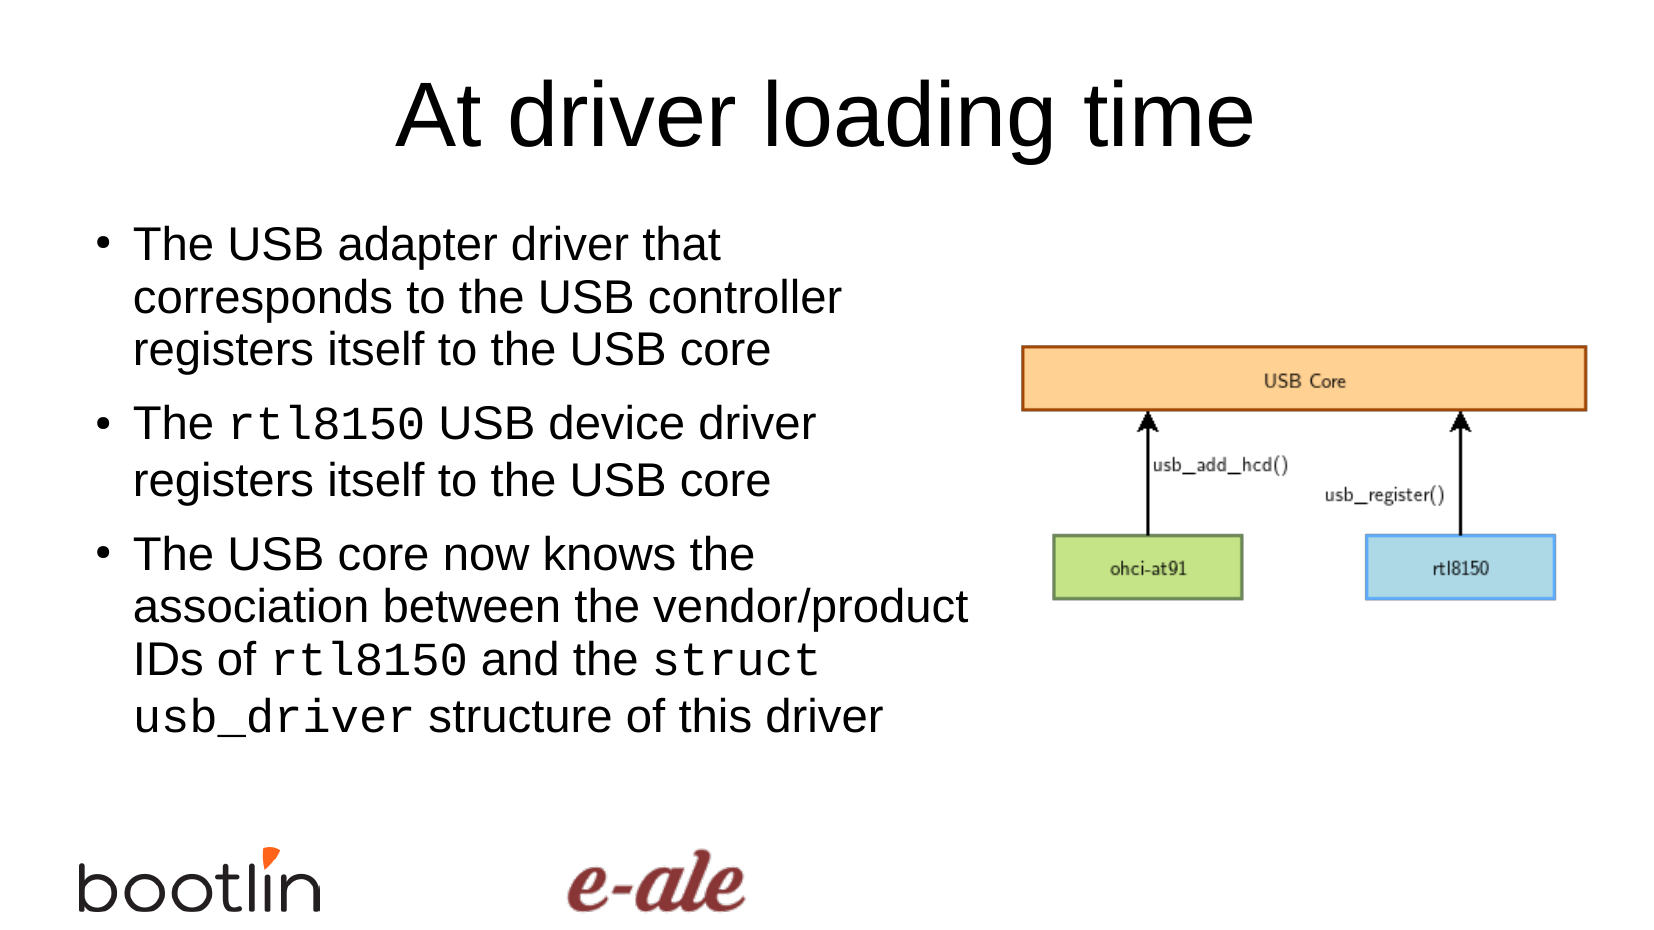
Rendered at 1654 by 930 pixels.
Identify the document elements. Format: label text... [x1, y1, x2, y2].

picture [79, 847, 320, 912]
title At driver loading time [82, 37, 1571, 193]
list The USB adapter driver that corresponds to the USB controller registers itself to the USB core The rtl8150 USB device driver registers itself to the USB core The USB core now knows the association between the vendor/product IDs of rtl8150 and the struct usb_driver structure of this driver [82, 217, 991, 757]
picture [1020, 344, 1589, 602]
picture [565, 847, 749, 915]
